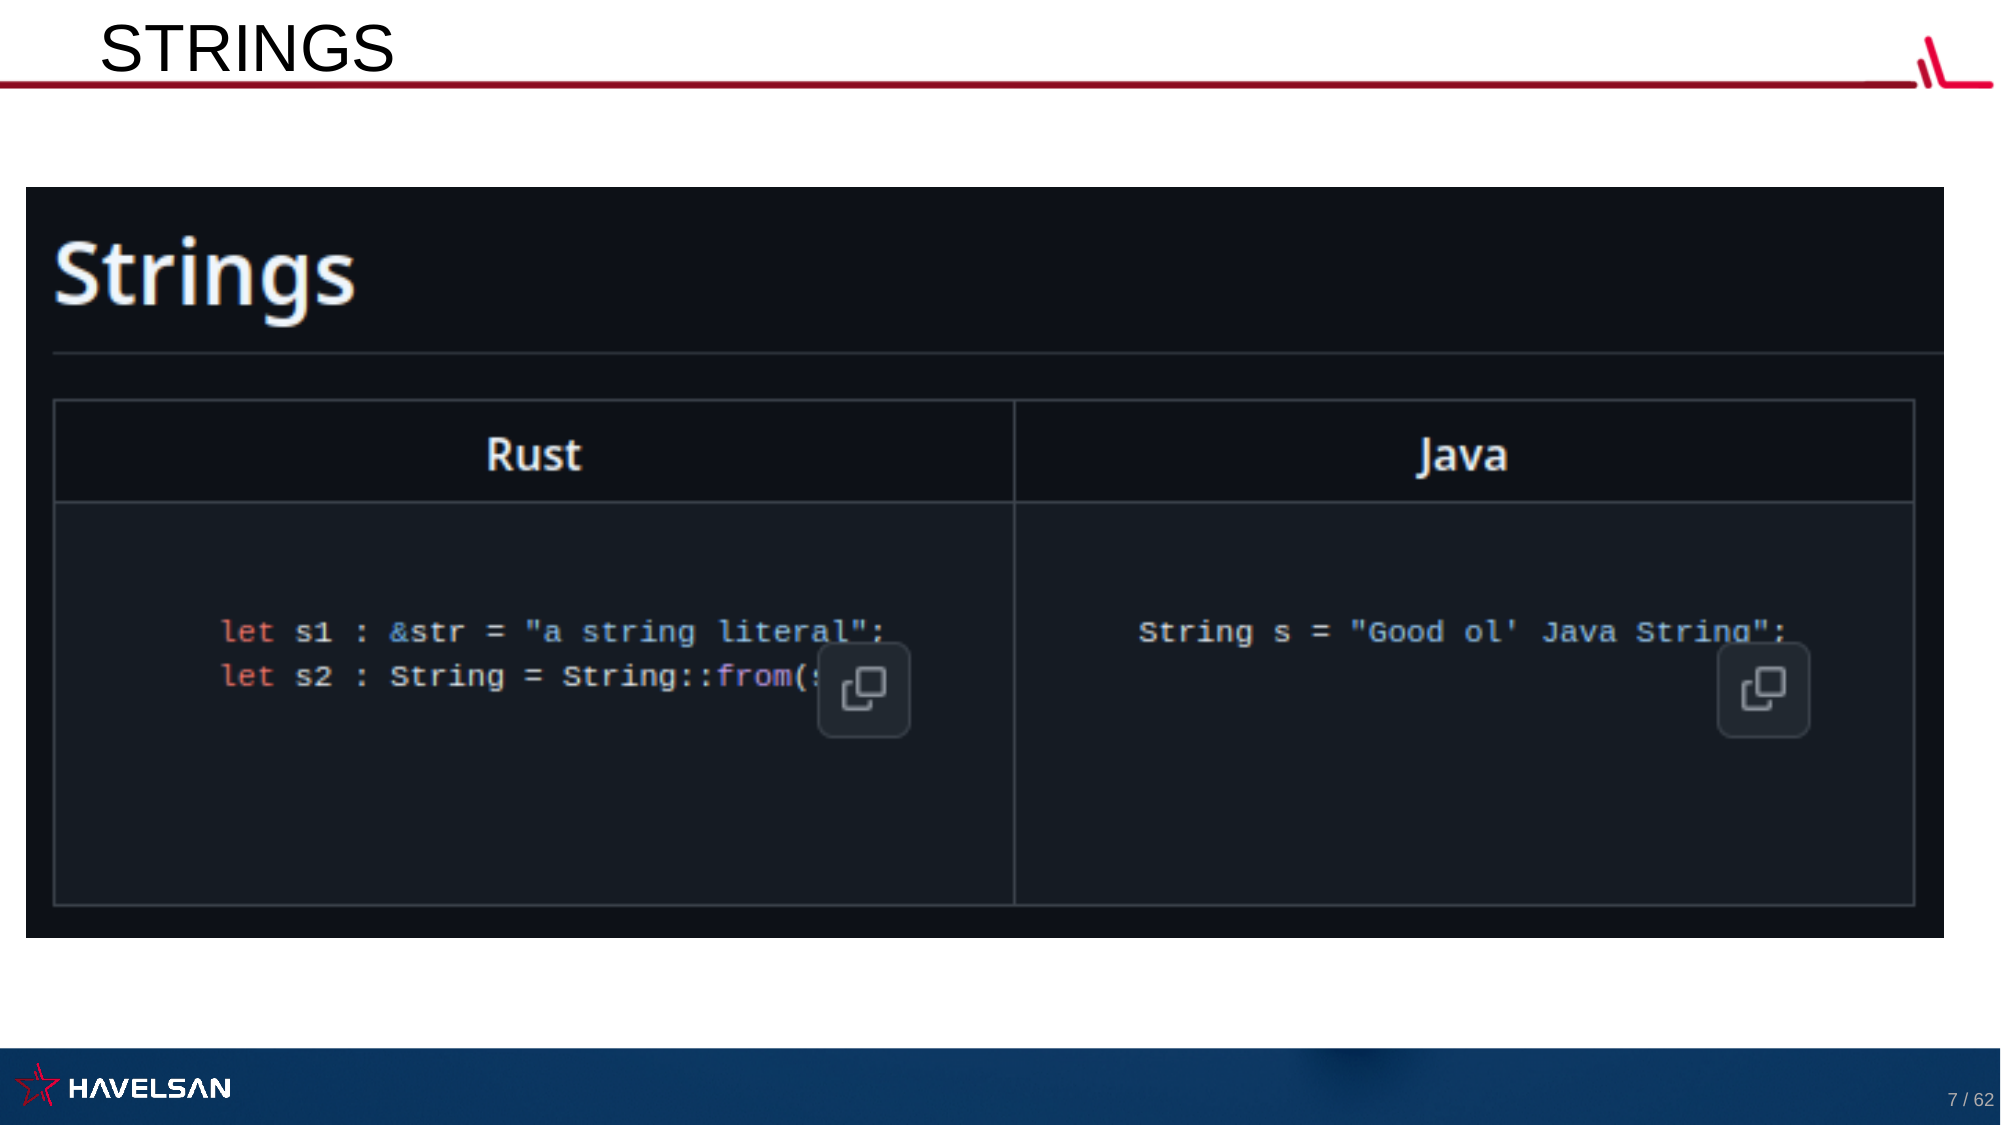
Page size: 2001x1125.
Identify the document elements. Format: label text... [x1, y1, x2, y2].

picture [0, 0, 2001, 1125]
title STRINGS [99, 44, 1686, 55]
